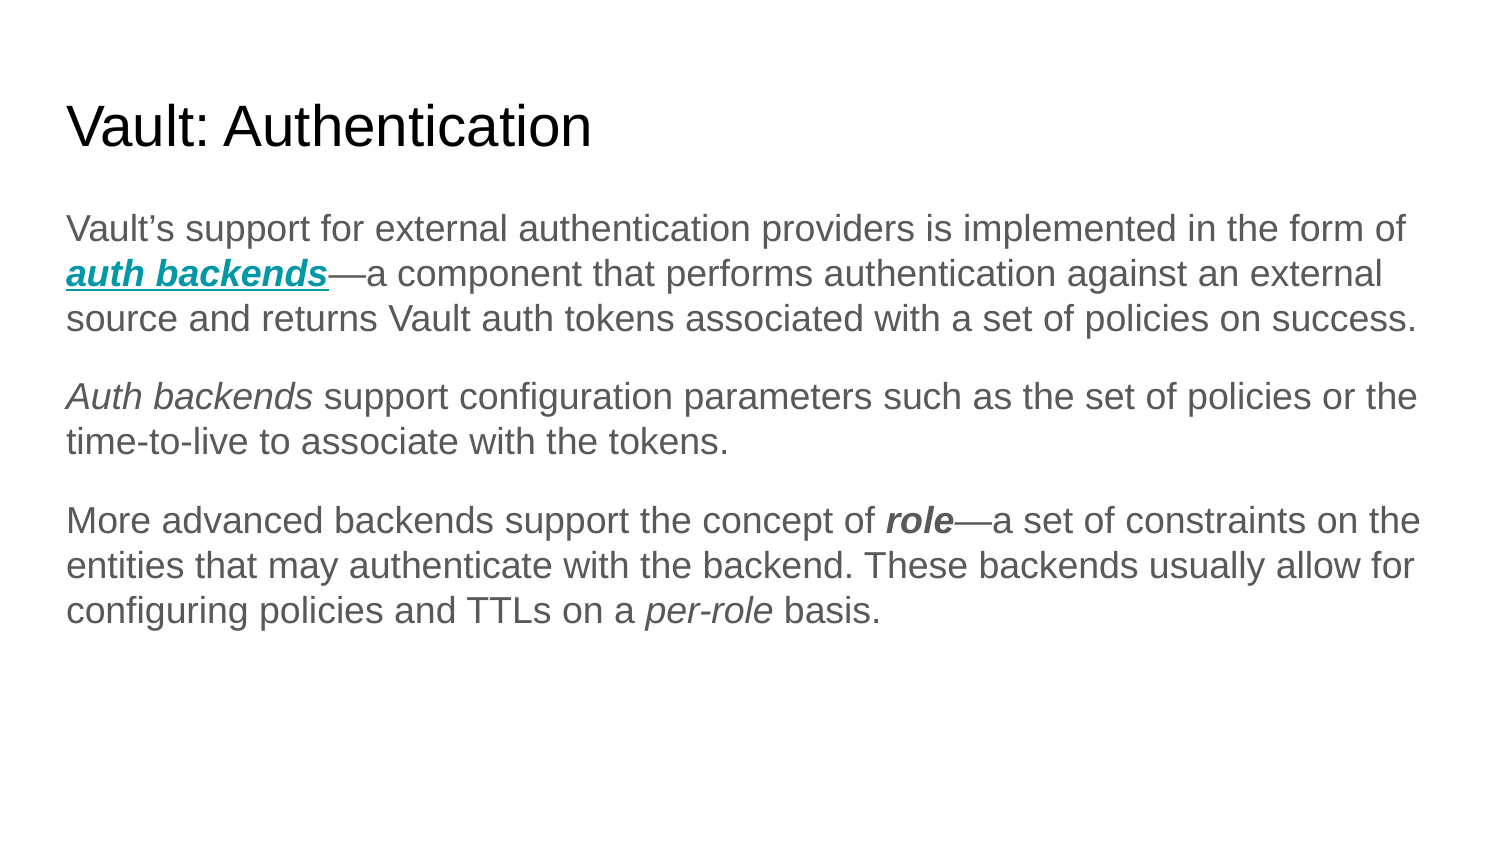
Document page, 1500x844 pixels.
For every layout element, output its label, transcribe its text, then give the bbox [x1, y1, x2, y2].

title Vault: Authentication [51, 72, 1449, 167]
list Vault’s support for external authentication providers is implemented in the form of auth backends—a component that performs authentication against an external source and returns Vault auth tokens associated with a set of policies on success. Auth backends support configuration parameters such as the set of policies or the time-to-live to associate with the tokens. More advanced backends support the concept of role—a set of constraints on the entities that may authenticate with the backend. These backends usually allow for configuring policies and TTLs on a per-role basis. [51, 189, 1449, 750]
